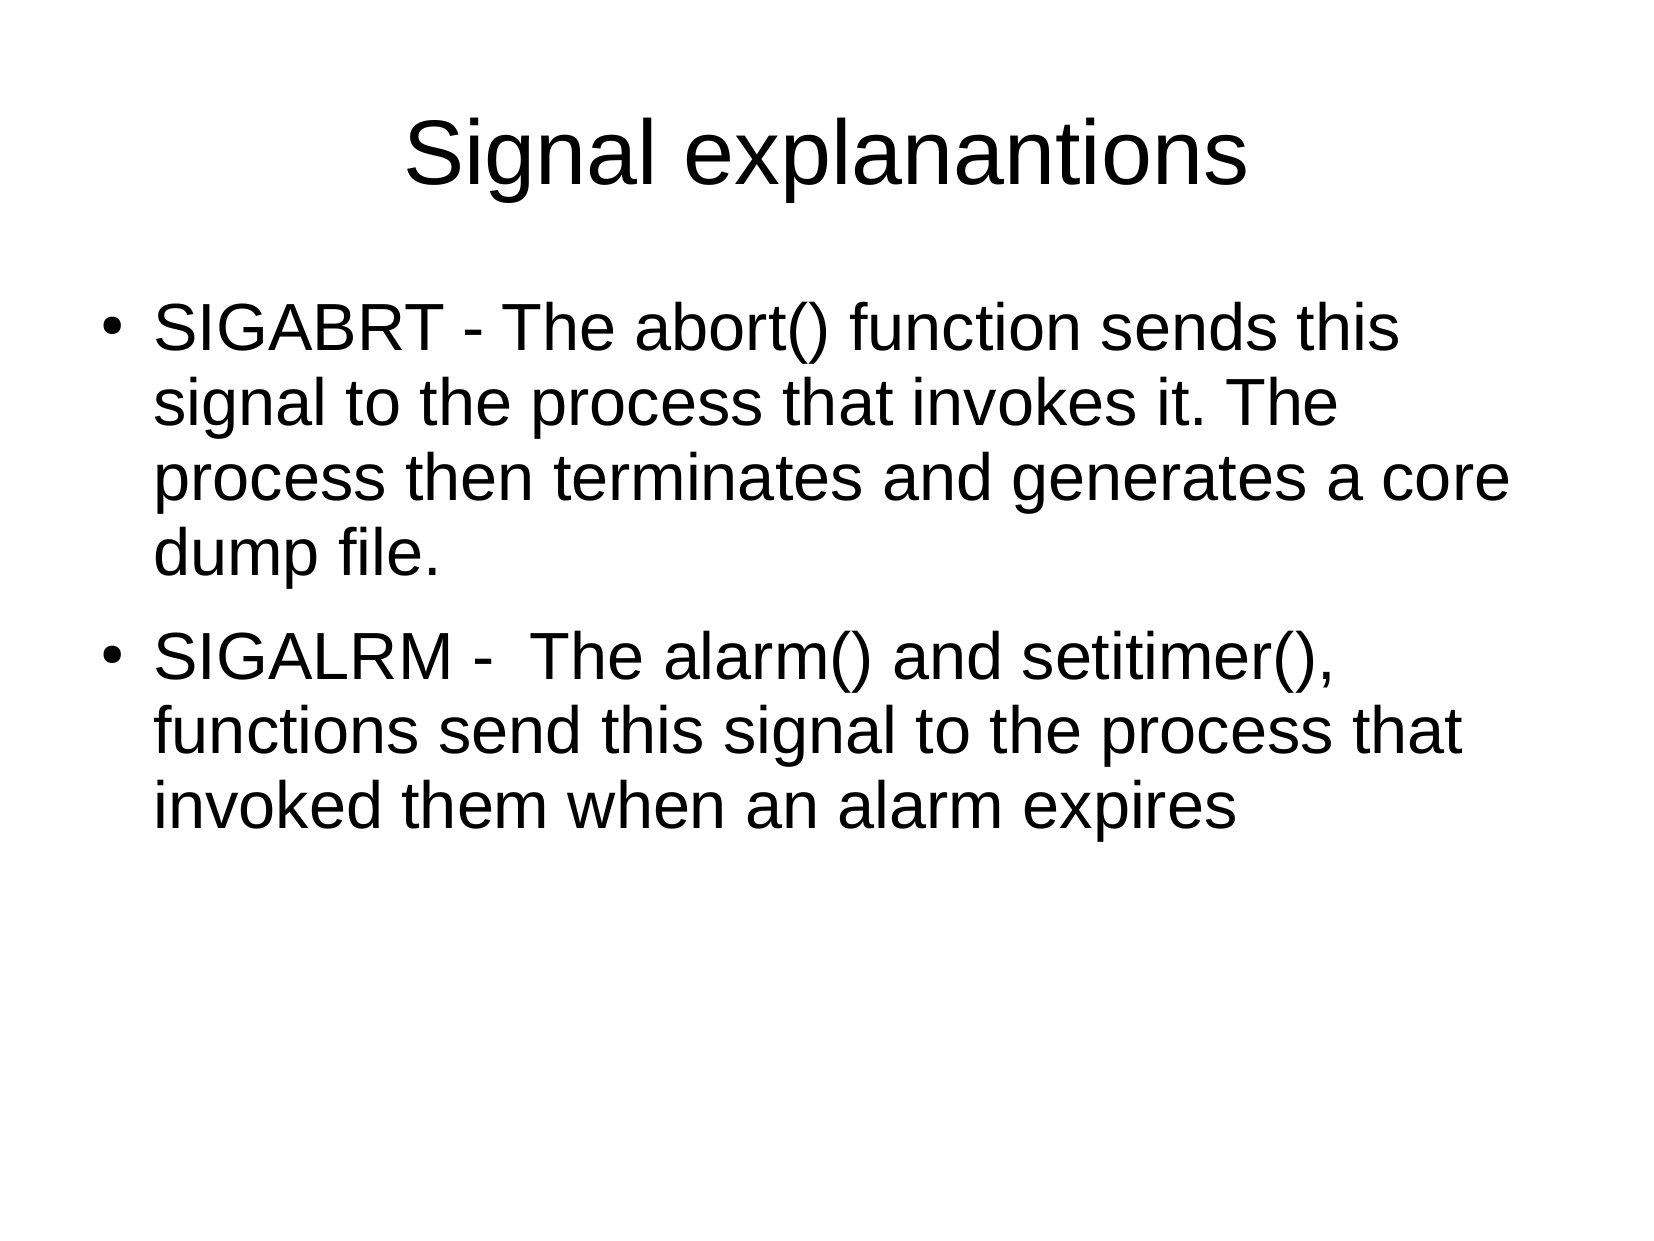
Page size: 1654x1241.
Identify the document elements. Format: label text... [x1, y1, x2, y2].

title Signal explanantions [82, 49, 1571, 257]
list SIGABRT - The abort() function sends this signal to the process that invokes it. The process then terminates and generates a core dump file. SIGALRM - The alarm() and setitimer(), functions send this signal to the process that invoked them when an alarm expires [82, 290, 1571, 1010]
